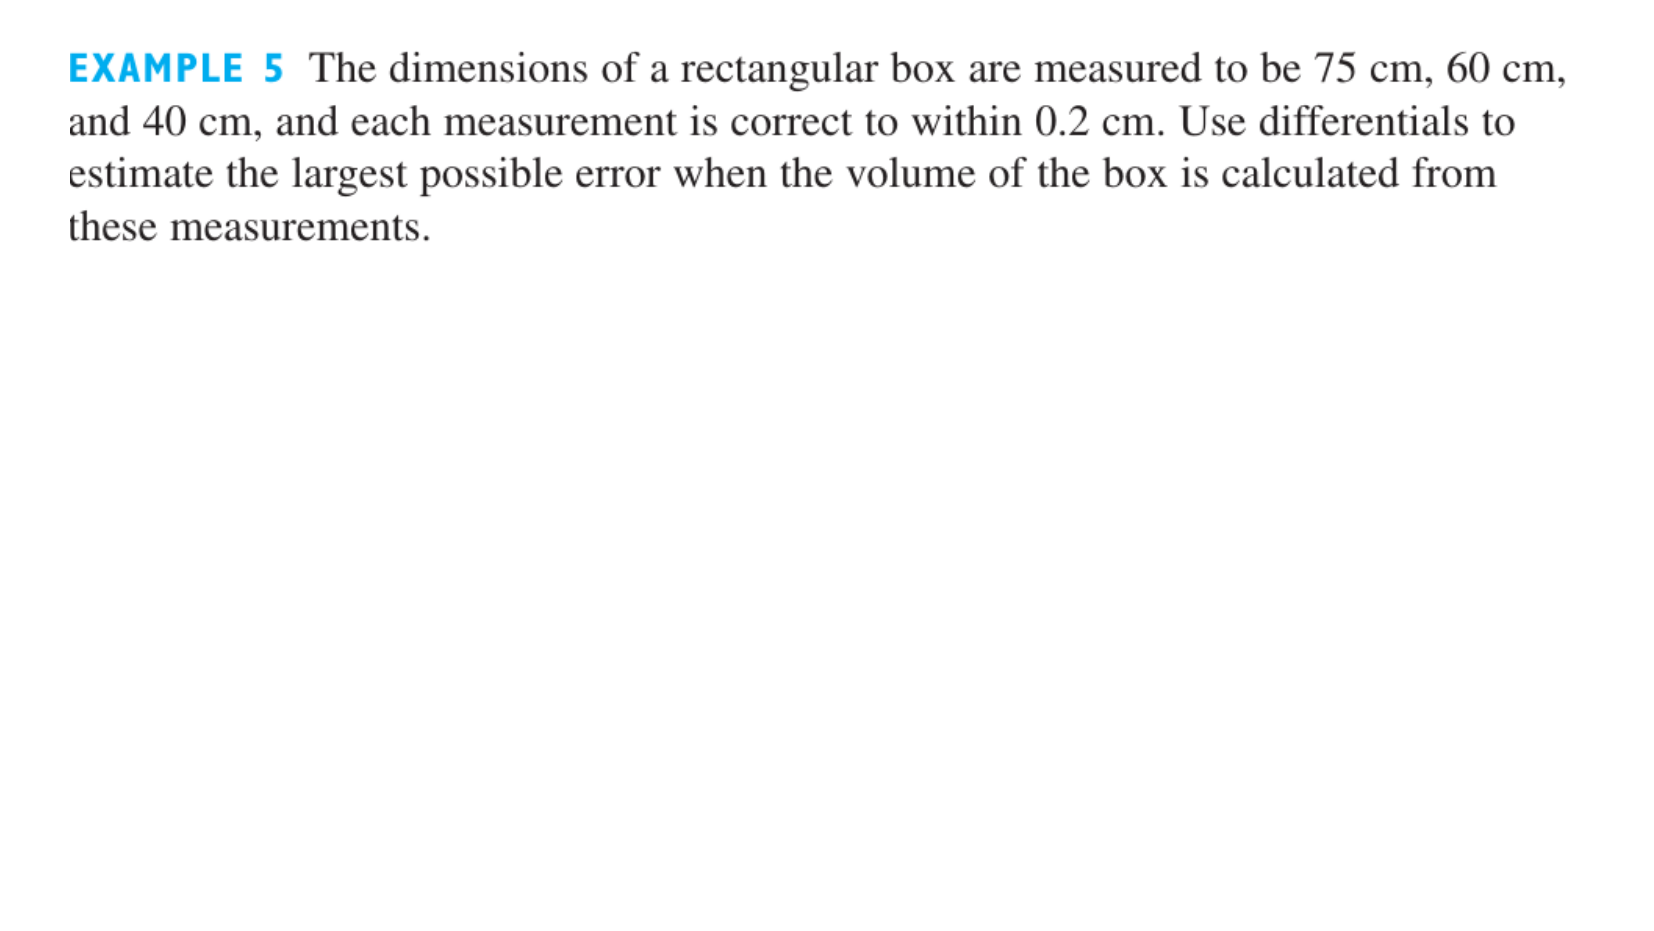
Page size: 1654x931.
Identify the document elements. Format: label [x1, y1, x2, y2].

picture [70, 35, 1573, 253]
